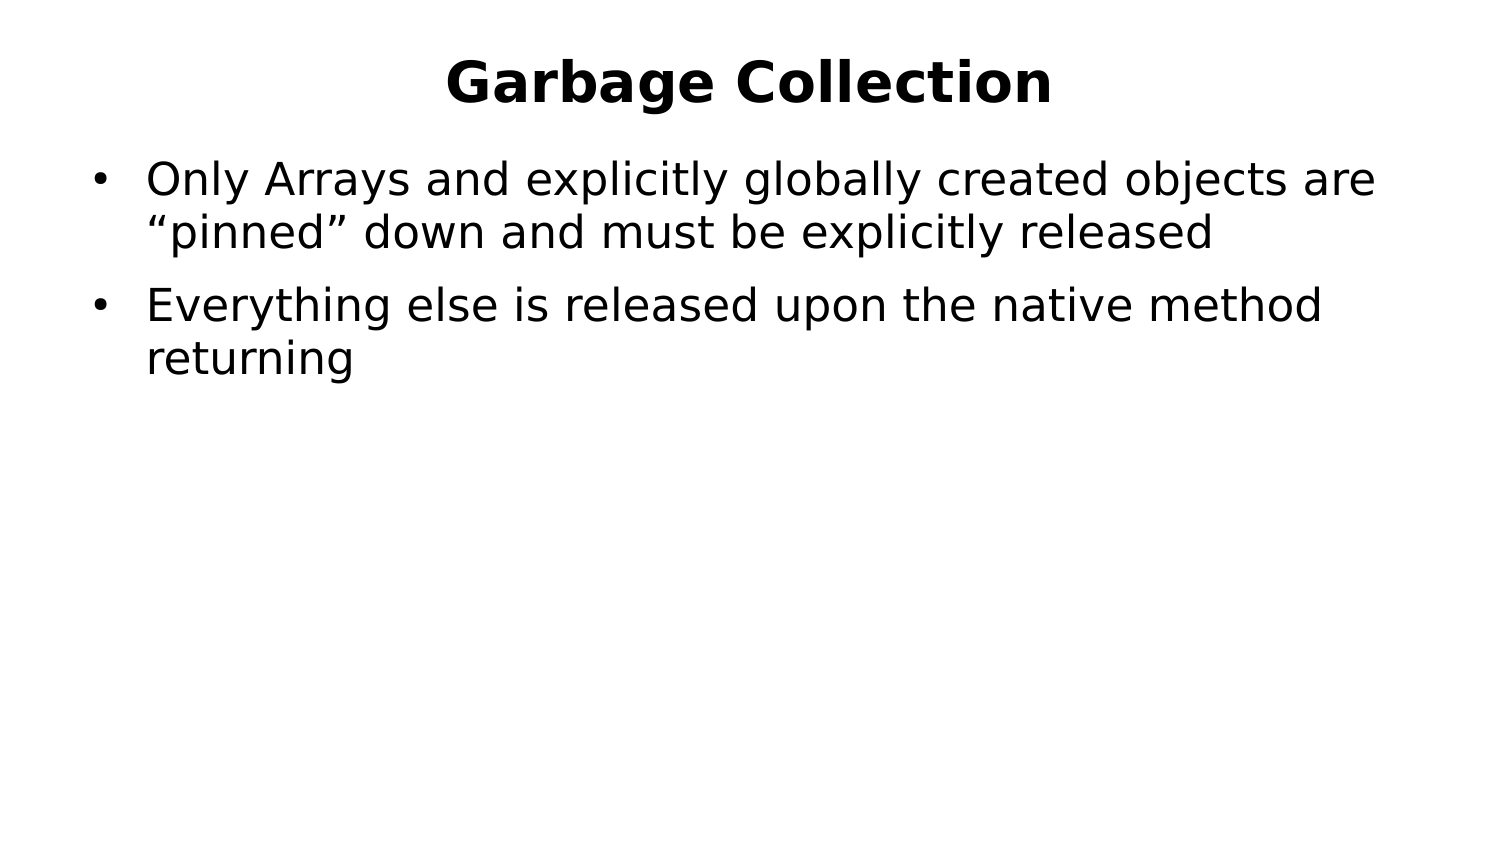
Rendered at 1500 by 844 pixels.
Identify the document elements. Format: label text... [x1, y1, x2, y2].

list Only Arrays and explicitly globally created objects are “pinned” down and must be explicitly released Everything else is released upon the native method returning [75, 153, 1395, 807]
title Garbage Collection [75, 33, 1425, 133]
